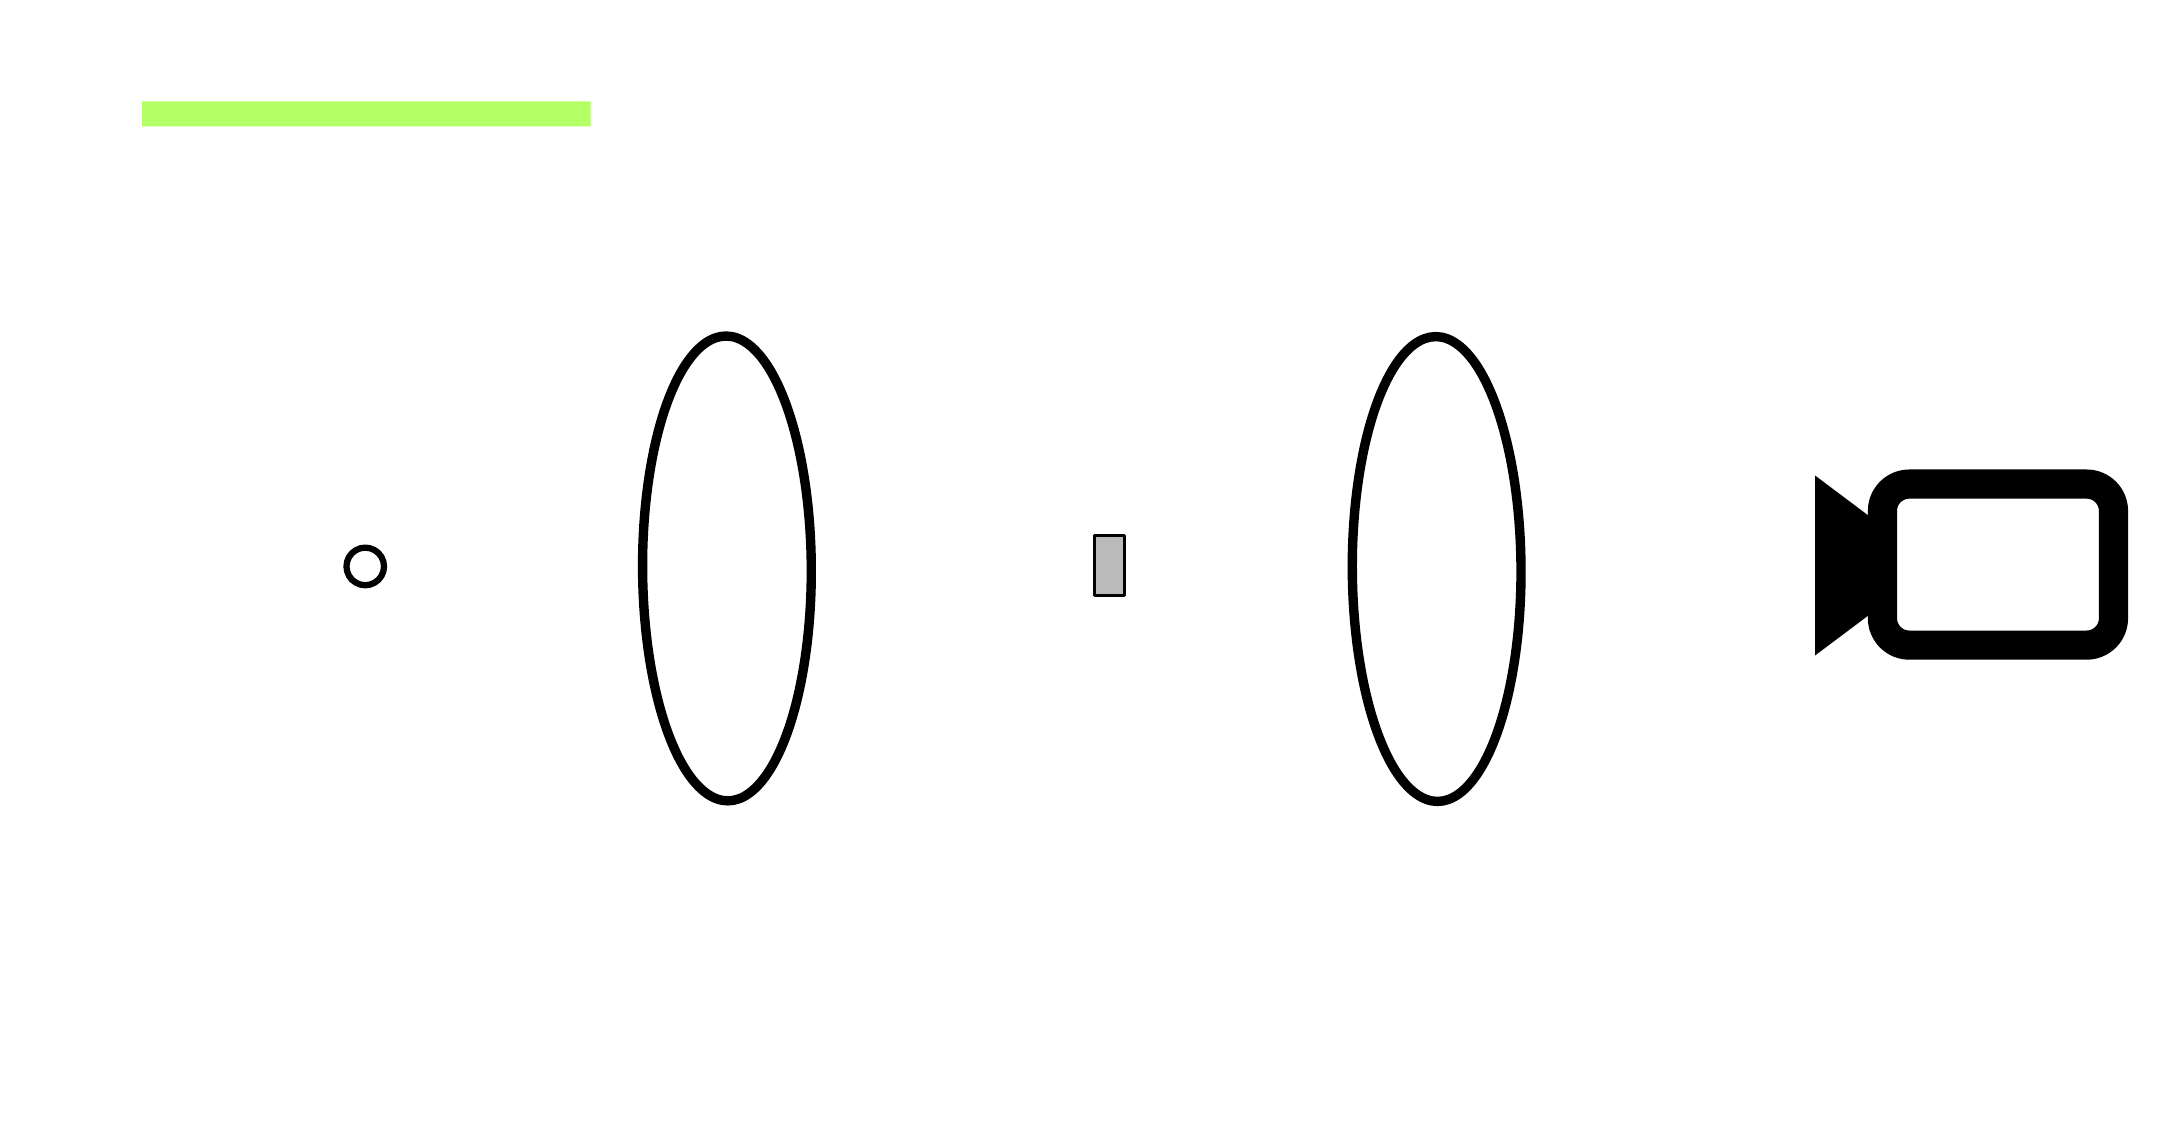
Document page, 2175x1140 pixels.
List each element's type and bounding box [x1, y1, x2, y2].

text_box [1094, 535, 1125, 596]
text_box [1815, 475, 1876, 656]
text_box [1882, 484, 2114, 646]
text_box [642, 336, 812, 801]
text_box [1352, 336, 1522, 802]
